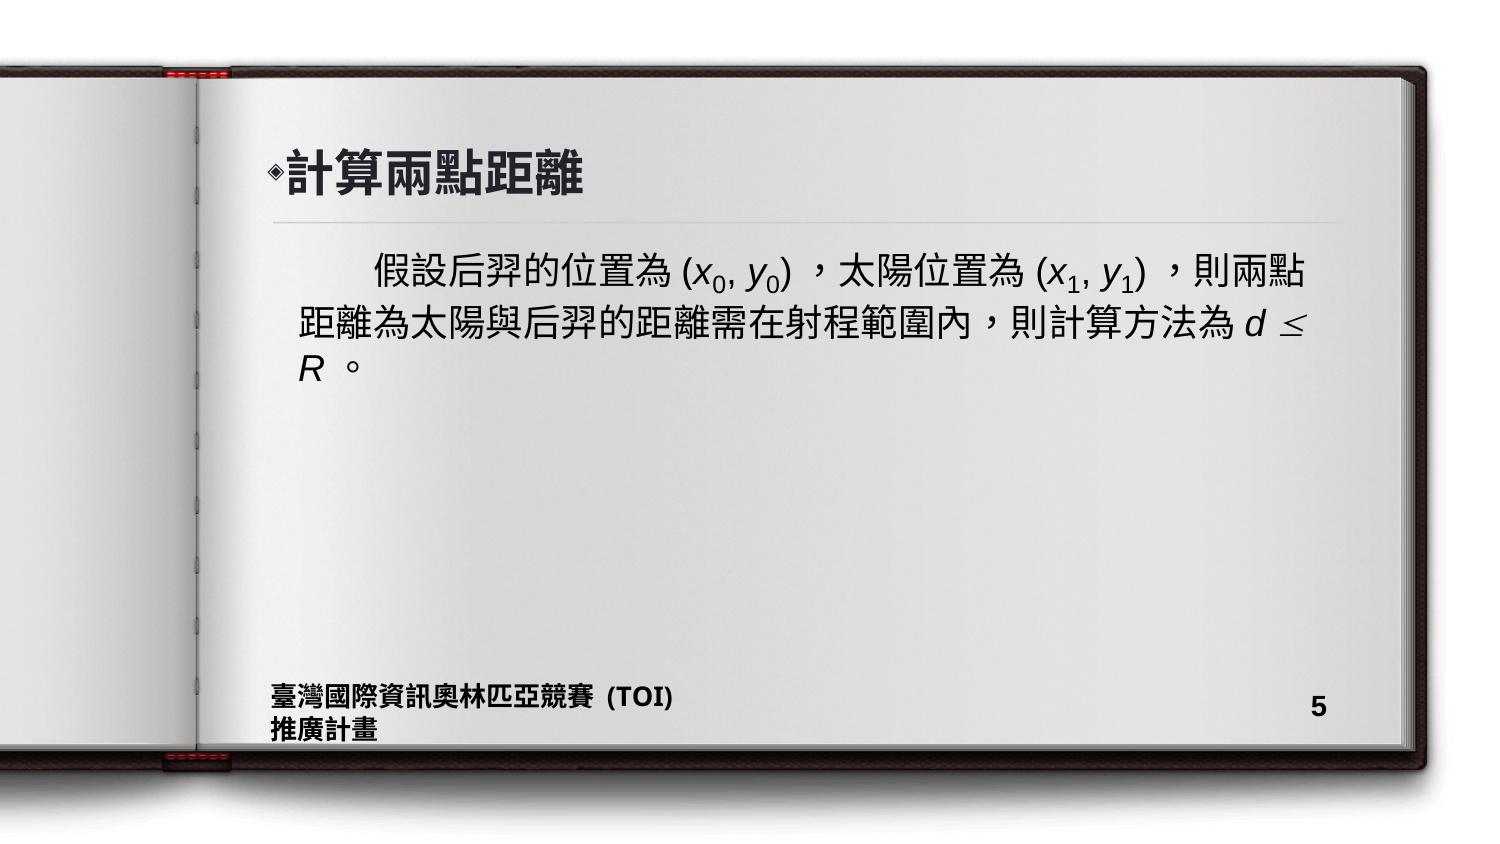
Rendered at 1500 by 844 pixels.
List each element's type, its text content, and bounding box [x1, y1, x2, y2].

text_box 6 [1295, 672, 1386, 737]
text_box 計算兩點距離 [252, 126, 746, 216]
text_box 假設后羿的位置為(x0, y0)，太陽位置為(x1, y1)，則兩點距離為太陽與后羿的距離需在射程範圍內，則計算方法為d  R。 [283, 240, 1323, 525]
